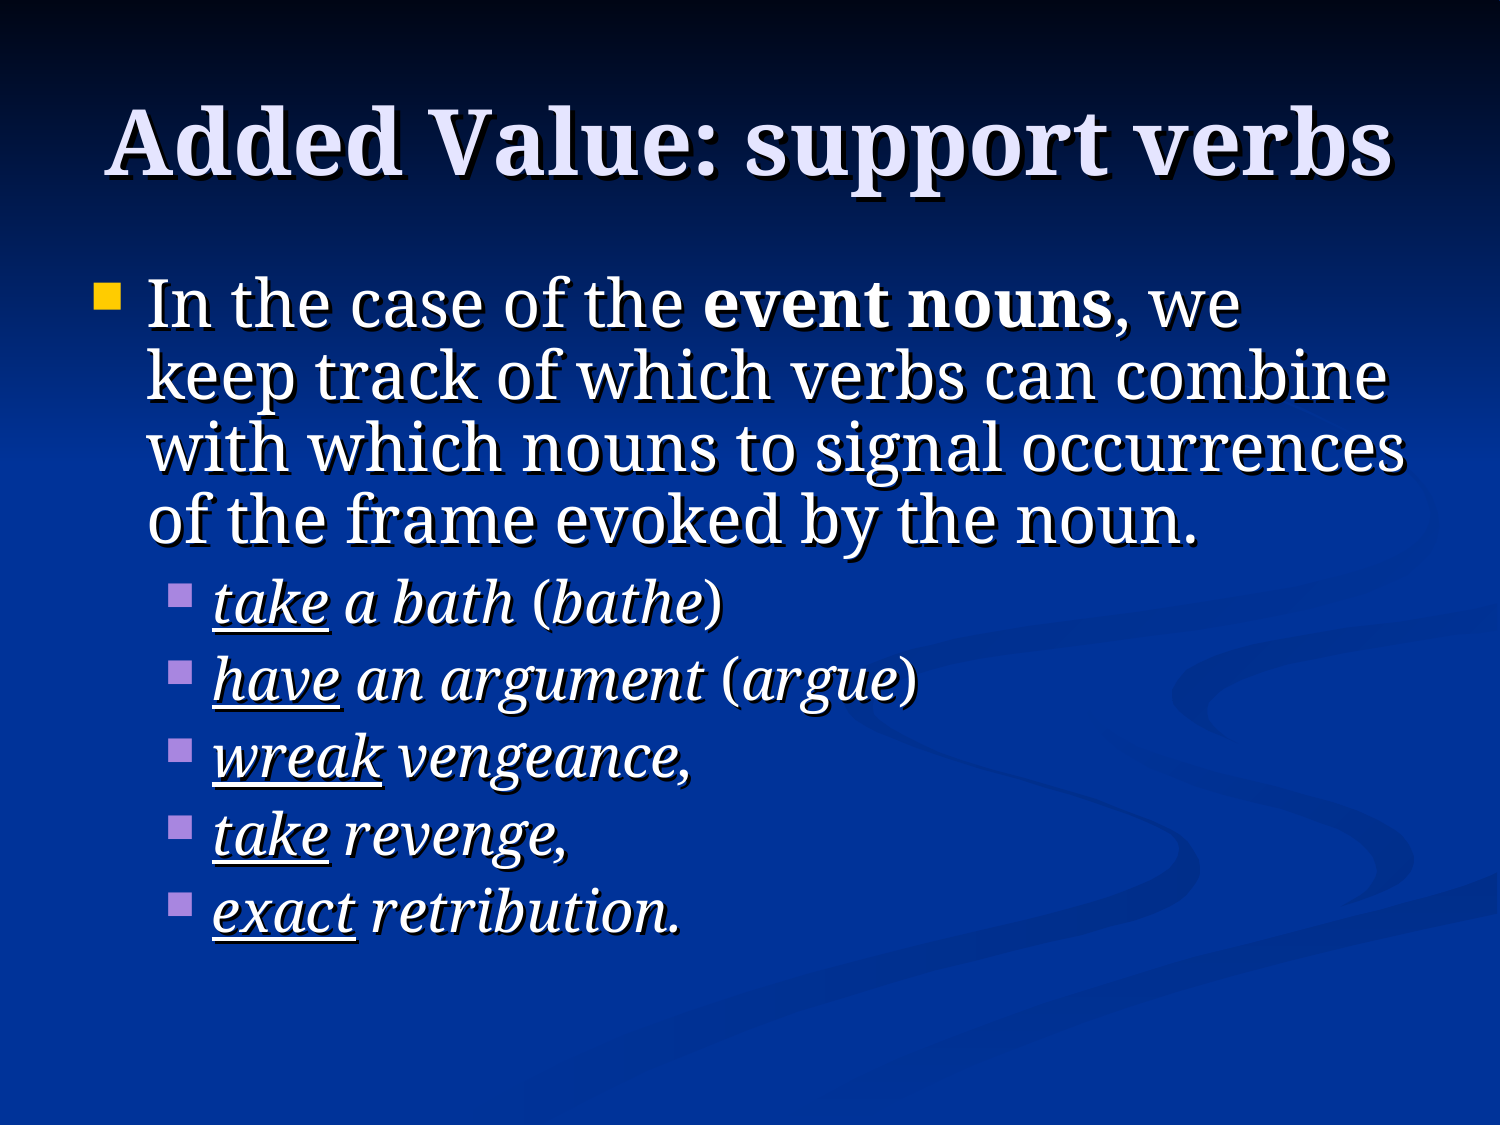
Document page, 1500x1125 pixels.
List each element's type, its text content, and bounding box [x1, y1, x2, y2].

list In the case of the event nouns, we keep track of which verbs can combine with which nouns to signal occurrences of the frame evoked by the noun. take a bath (bathe) have an argument (argue) wreak vengeance, take revenge, exact retribution. [75, 262, 1426, 1001]
title Added Value: support verbs [75, 45, 1426, 233]
